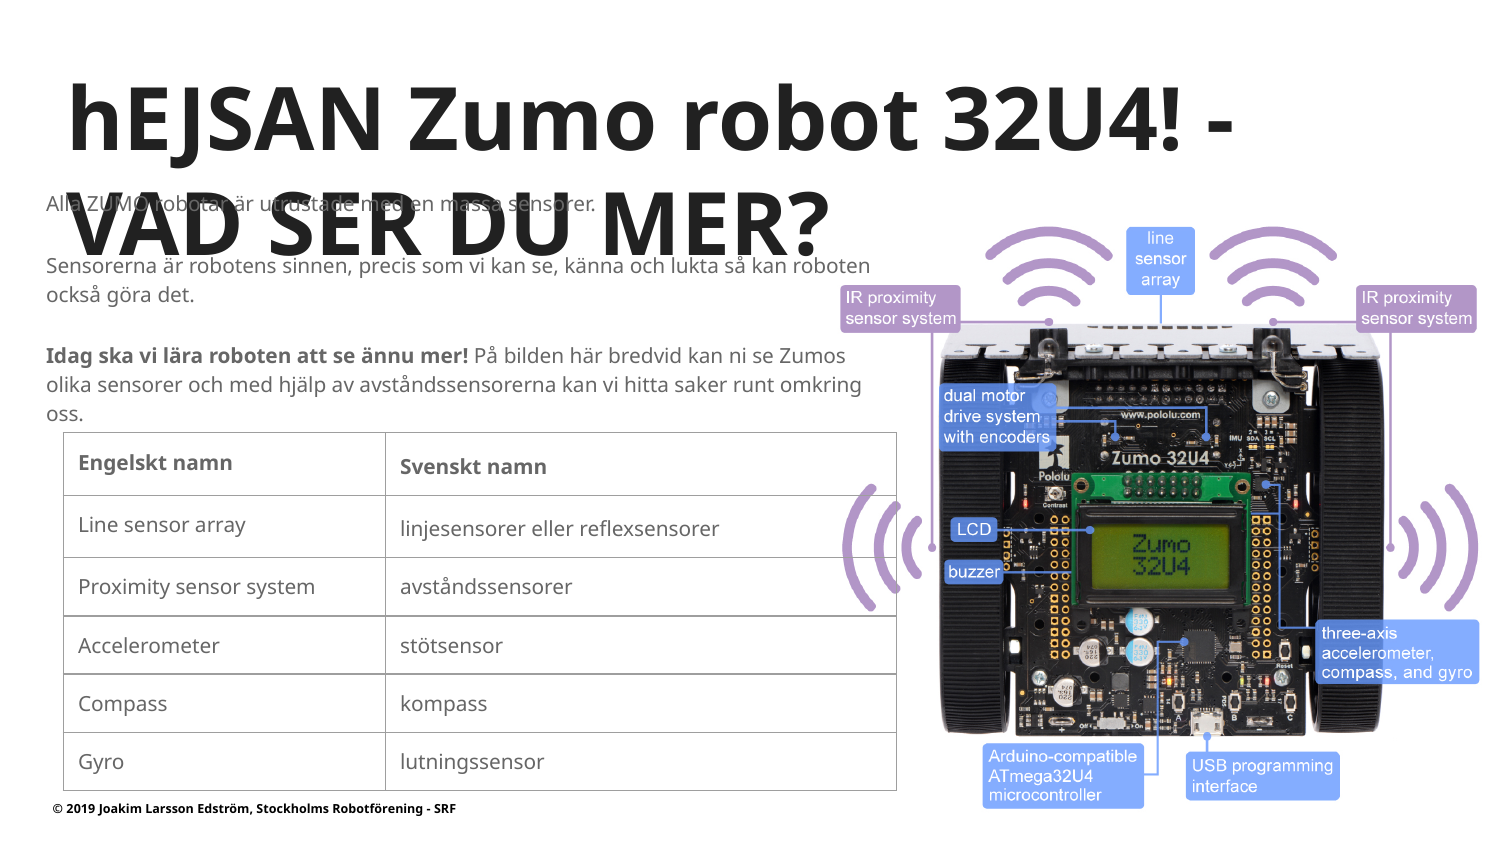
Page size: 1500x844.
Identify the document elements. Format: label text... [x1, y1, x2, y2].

table_cell stötsensor [386, 617, 896, 673]
table_cell Accelerometer [64, 617, 385, 673]
table_header Engelskt namn [64, 433, 385, 495]
table_cell kompass [386, 675, 896, 732]
table_header Svenskt namn [386, 433, 896, 495]
table_cell Line sensor array [64, 496, 385, 557]
table_cell linjesensorer eller reflexsensorer [386, 496, 896, 557]
table_cell Compass [64, 675, 385, 732]
table_cell avståndssensorer [386, 558, 896, 615]
picture [824, 204, 1495, 819]
text_box © 2019 Joakim Larsson Edström, Stockholms Robotförening - SRF [37, 786, 604, 819]
table_cell Gyro [64, 733, 385, 790]
title hEJSAN Zumo robot 32U4! - VAD SER DU MER? [51, 48, 1449, 180]
table_cell lutningssensor [386, 733, 896, 790]
table_cell Proximity sensor system [64, 558, 385, 615]
list Alla ZUMO robotar är utrustade med en massa sensorer. Sensorerna är robotens sinnen, precis som vi kan se, känna och lukta så kan roboten också göra det. Idag ska vi lära roboten att se ännu mer! På bilden här bredvid kan ni se Zumos olika sensorer och med hjälp av avståndssensorerna kan vi hitta saker runt omkring oss. [31, 171, 888, 802]
